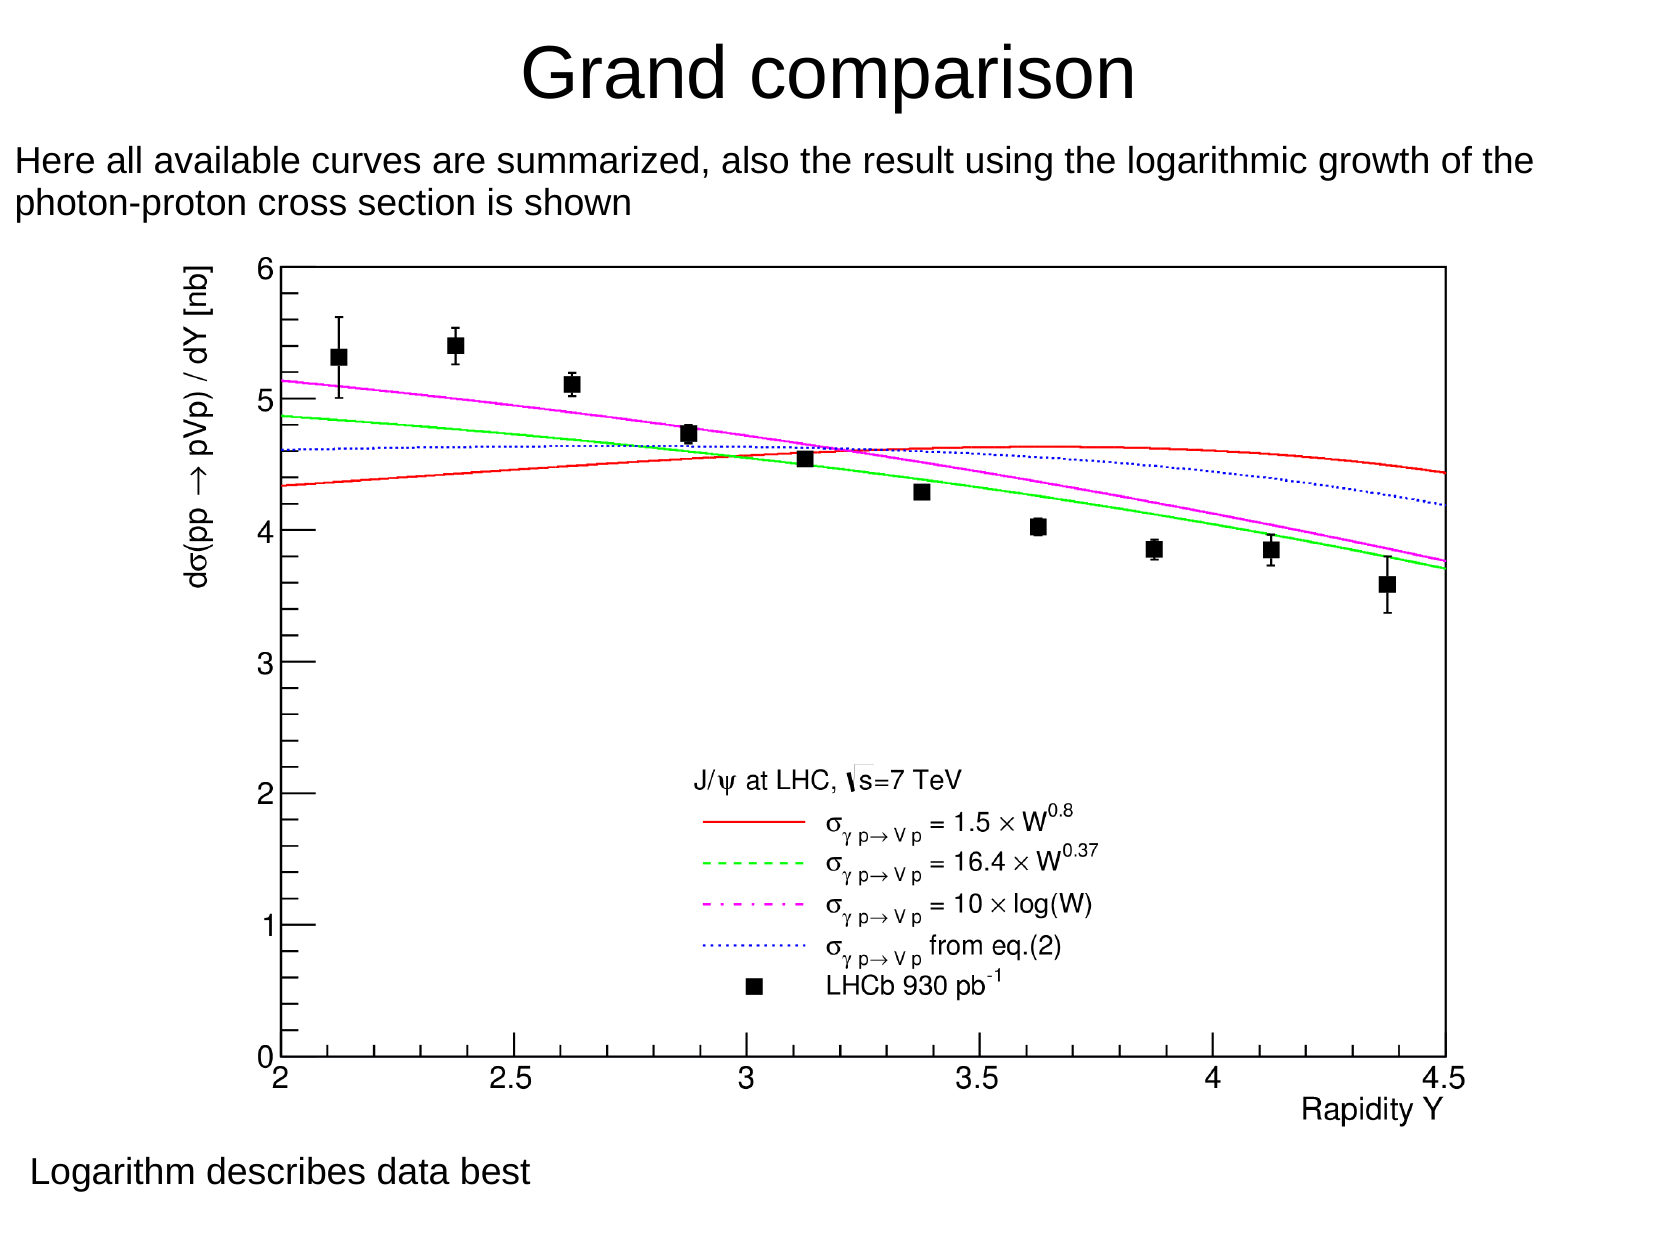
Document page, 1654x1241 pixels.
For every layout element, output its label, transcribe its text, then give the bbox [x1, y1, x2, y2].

title Grand comparison [82, 30, 1576, 115]
text_box Logarithm describes data best [14, 1143, 1636, 1201]
picture [135, 232, 1591, 1143]
text_box Here all available curves are summarized, also the result using the logarithmic growth of the photon-proton cross section is shown [0, 132, 1621, 232]
